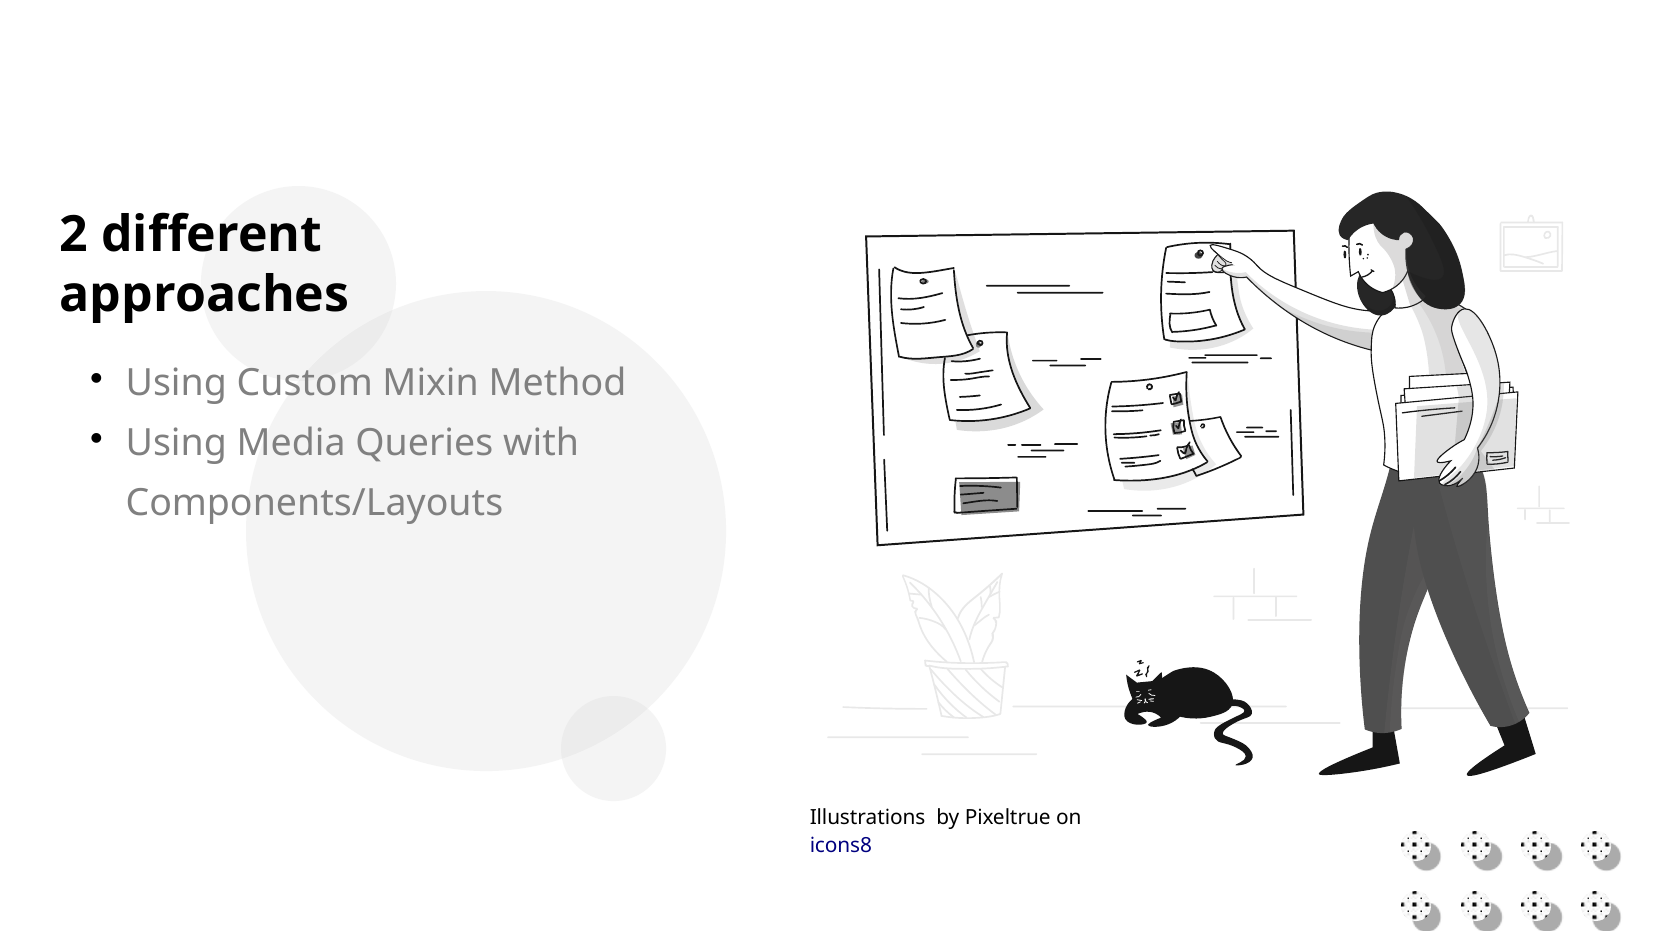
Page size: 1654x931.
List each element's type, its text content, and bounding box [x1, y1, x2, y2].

picture [1581, 830, 1612, 862]
picture [1400, 830, 1432, 862]
picture [1400, 891, 1432, 922]
picture [1460, 830, 1492, 862]
picture [1520, 831, 1552, 862]
picture [1520, 890, 1552, 922]
picture [1580, 890, 1612, 922]
text_box Using Custom Mixin Method Using Media Queries with Components/Layouts [75, 350, 1005, 680]
text_box 2 different approaches [44, 193, 600, 259]
picture [1461, 890, 1492, 922]
